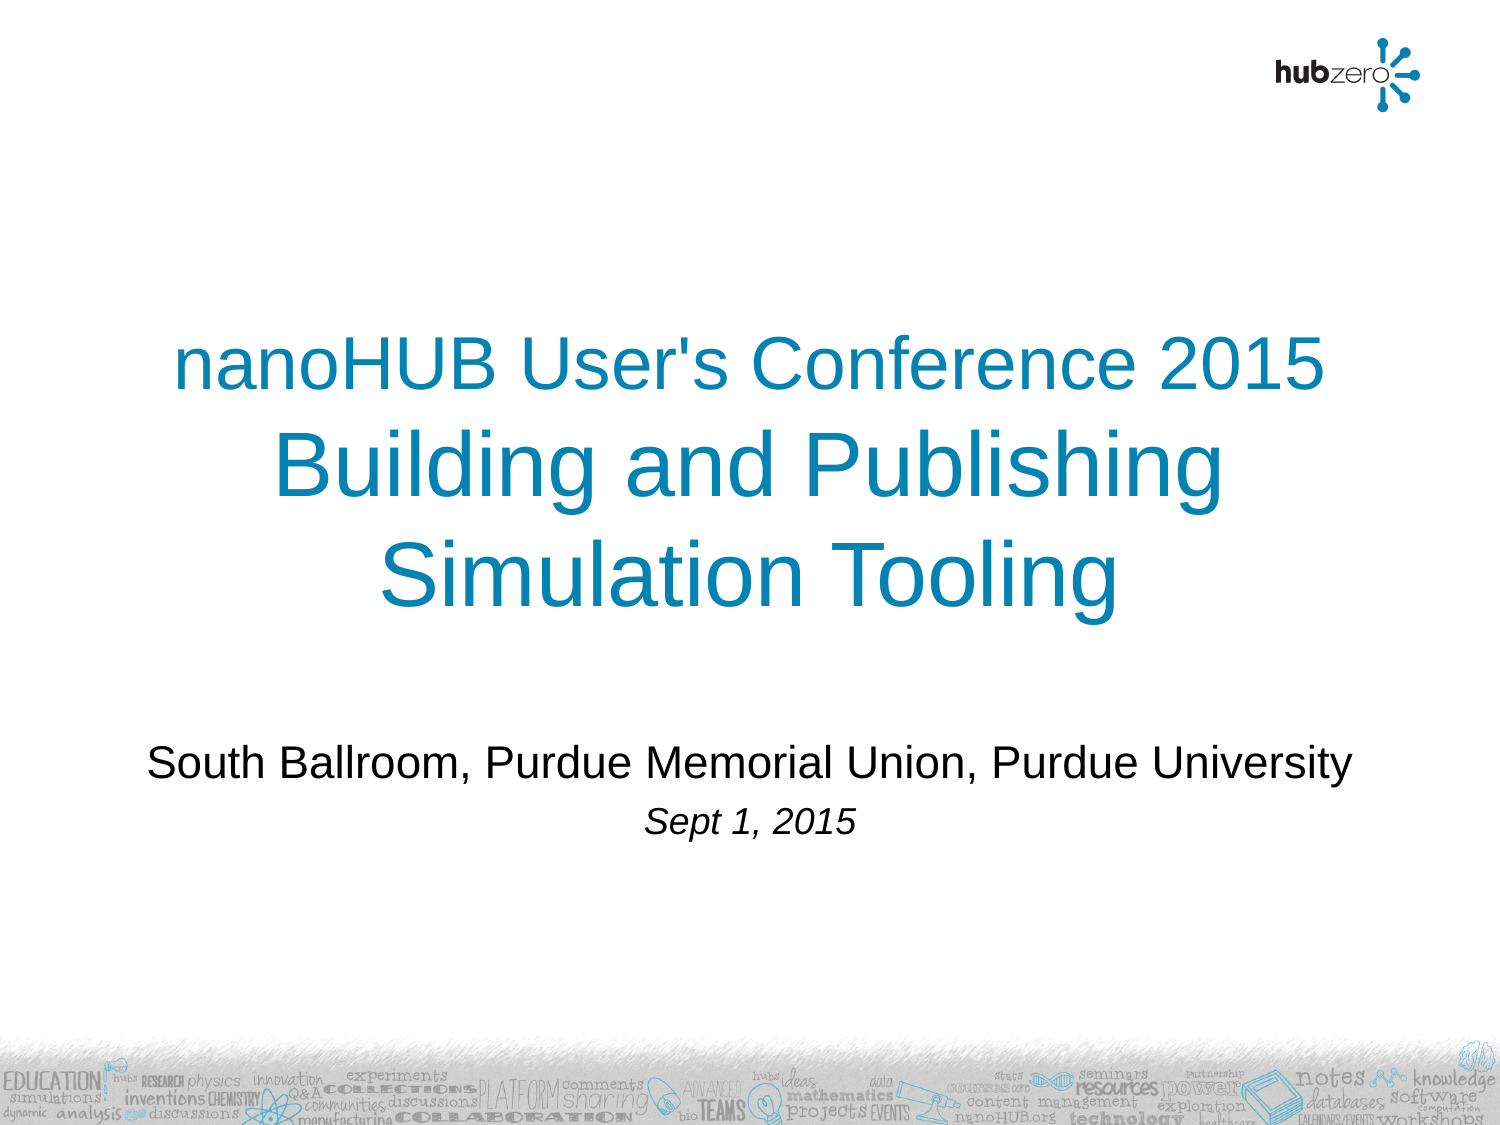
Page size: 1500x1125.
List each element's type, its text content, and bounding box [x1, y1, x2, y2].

picture [1272, 35, 1423, 115]
text_box nanoHUB User's Conference 2015 Building and Publishing Simulation Tooling [112, 302, 1388, 638]
text_box South Ballroom, Purdue Memorial Union, Purdue University Sept 1, 2015 [112, 725, 1388, 926]
picture [0, 1034, 1500, 1125]
